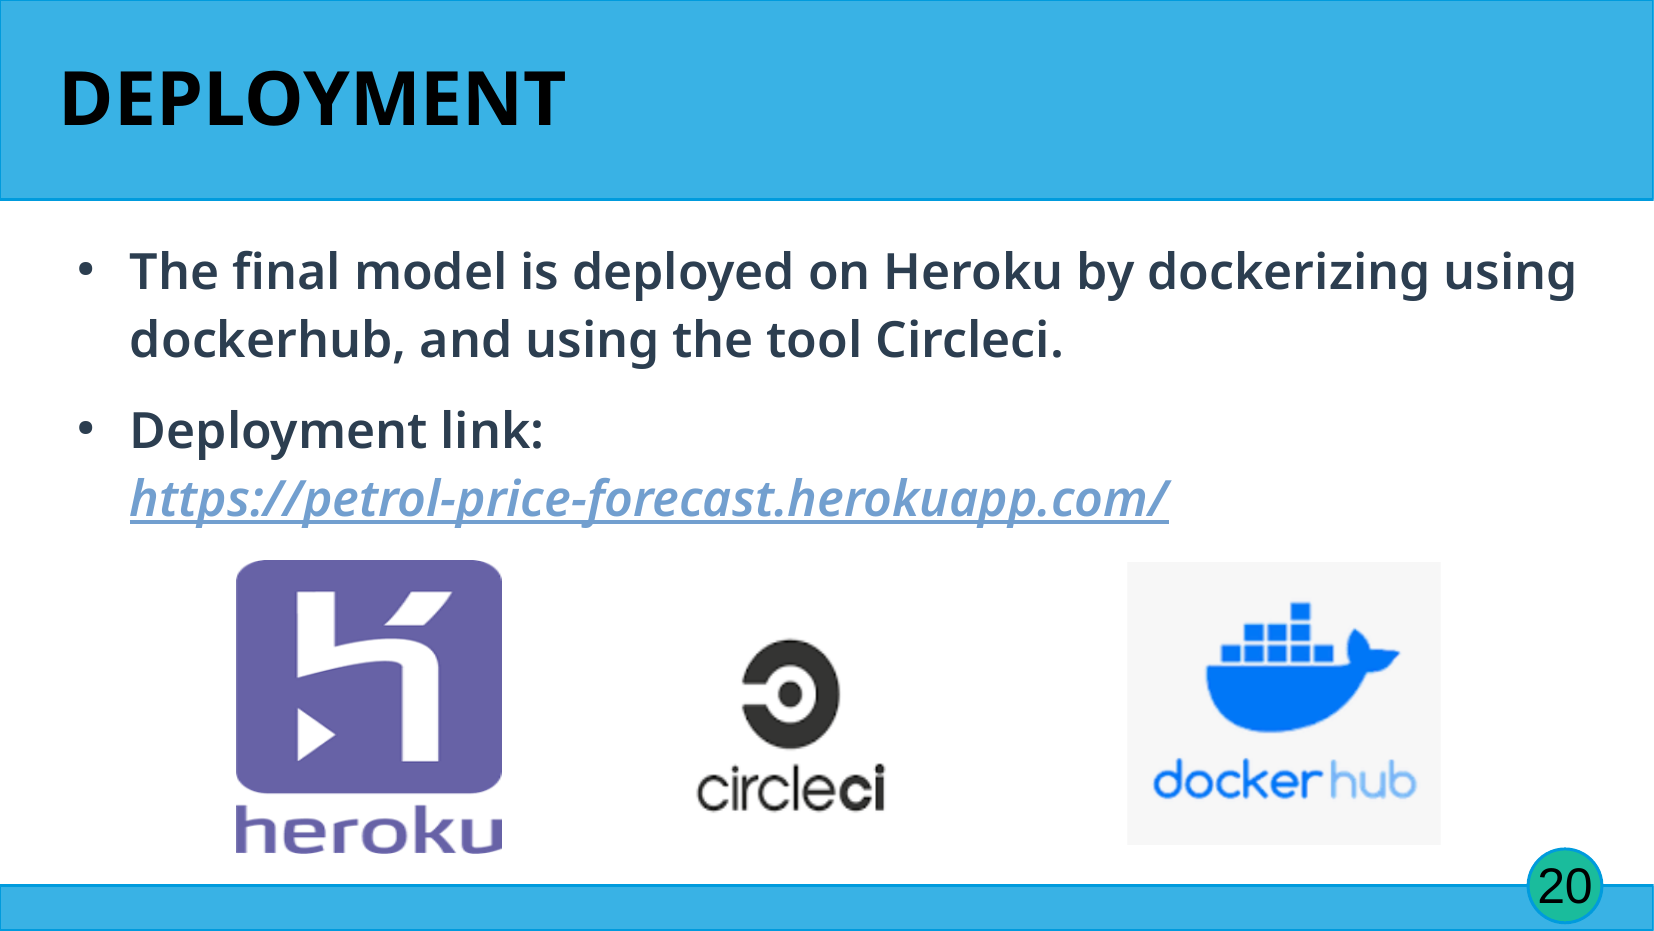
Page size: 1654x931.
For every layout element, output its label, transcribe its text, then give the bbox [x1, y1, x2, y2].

picture [1120, 560, 1447, 846]
title DEPLOYMENT [59, 37, 1595, 155]
picture [667, 588, 916, 864]
picture [236, 560, 502, 854]
list The final model is deployed on Heroku by dockerizing using dockerhub, and using the tool Circleci. Deployment link: https://petrol-price-forecast.herokuapp.com/ [59, 236, 1595, 857]
